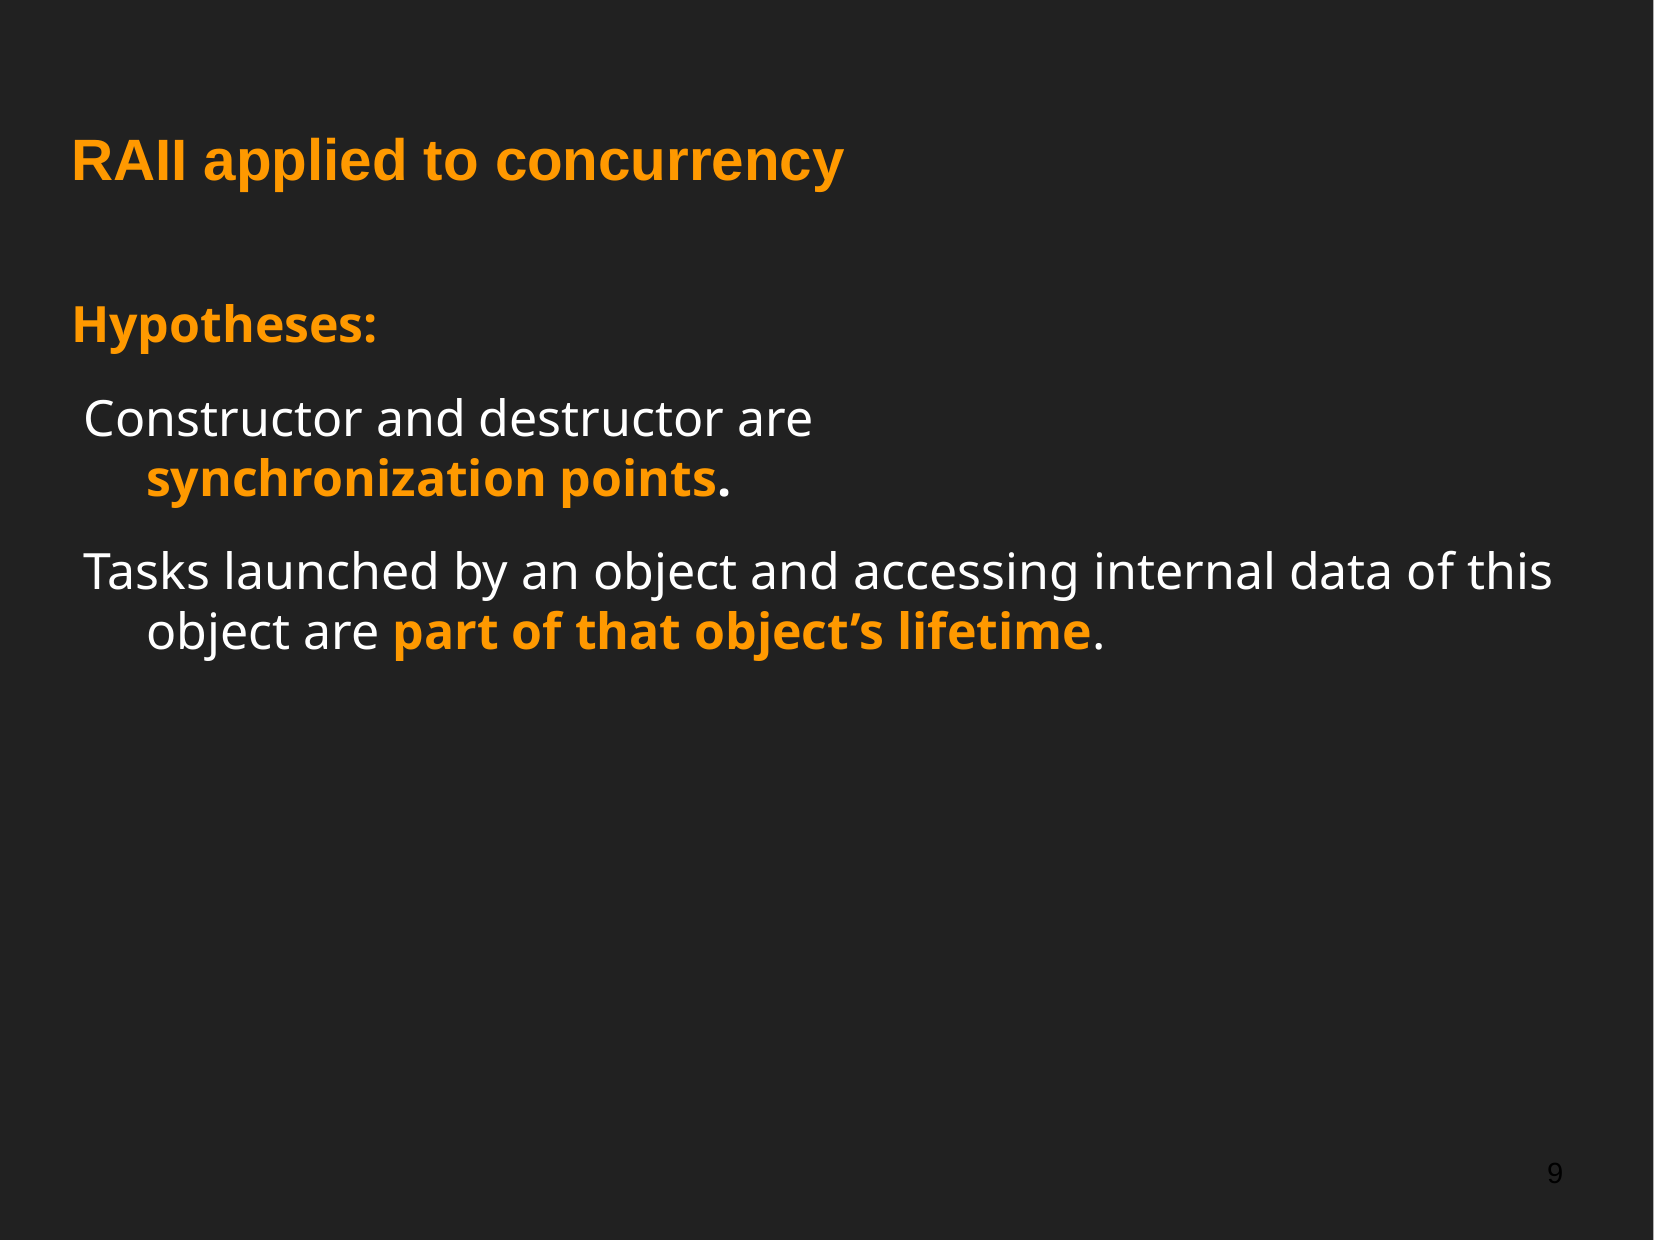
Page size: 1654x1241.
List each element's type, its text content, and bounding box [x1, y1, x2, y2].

slide_number <number> [1532, 1124, 1632, 1220]
list Hypotheses: Constructor and destructor are synchronization points. Tasks launched by an object and accessing internal data of this object are part of that object’s lifetime. [56, 277, 1598, 1102]
title RAII applied to concurrency [56, 107, 1598, 246]
